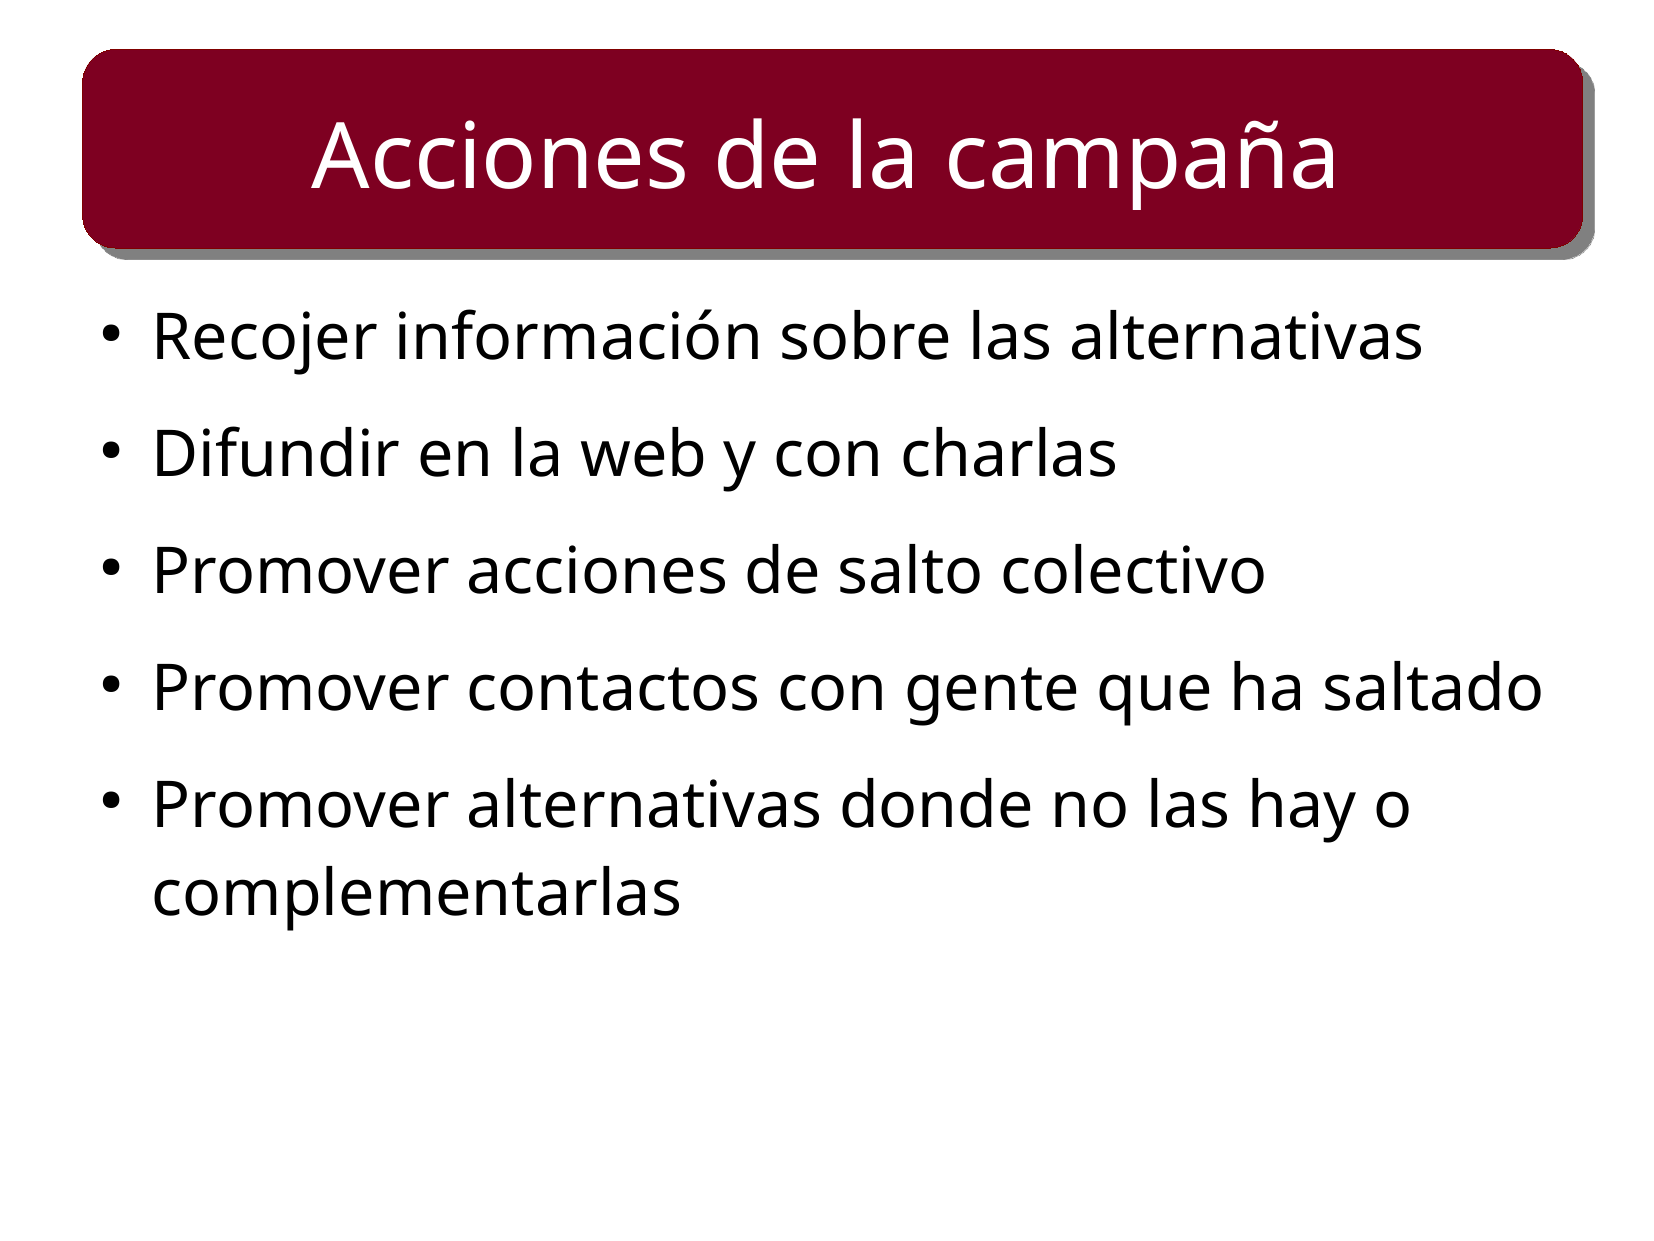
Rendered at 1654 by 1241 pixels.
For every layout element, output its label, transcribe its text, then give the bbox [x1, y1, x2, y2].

title Acciones de la campaña [82, 49, 1571, 257]
list Recojer información sobre las alternativas Difundir en la web y con charlas Promover acciones de salto colectivo Promover contactos con gente que ha saltado Promover alternativas donde no las hay o complementarlas [82, 290, 1571, 1010]
